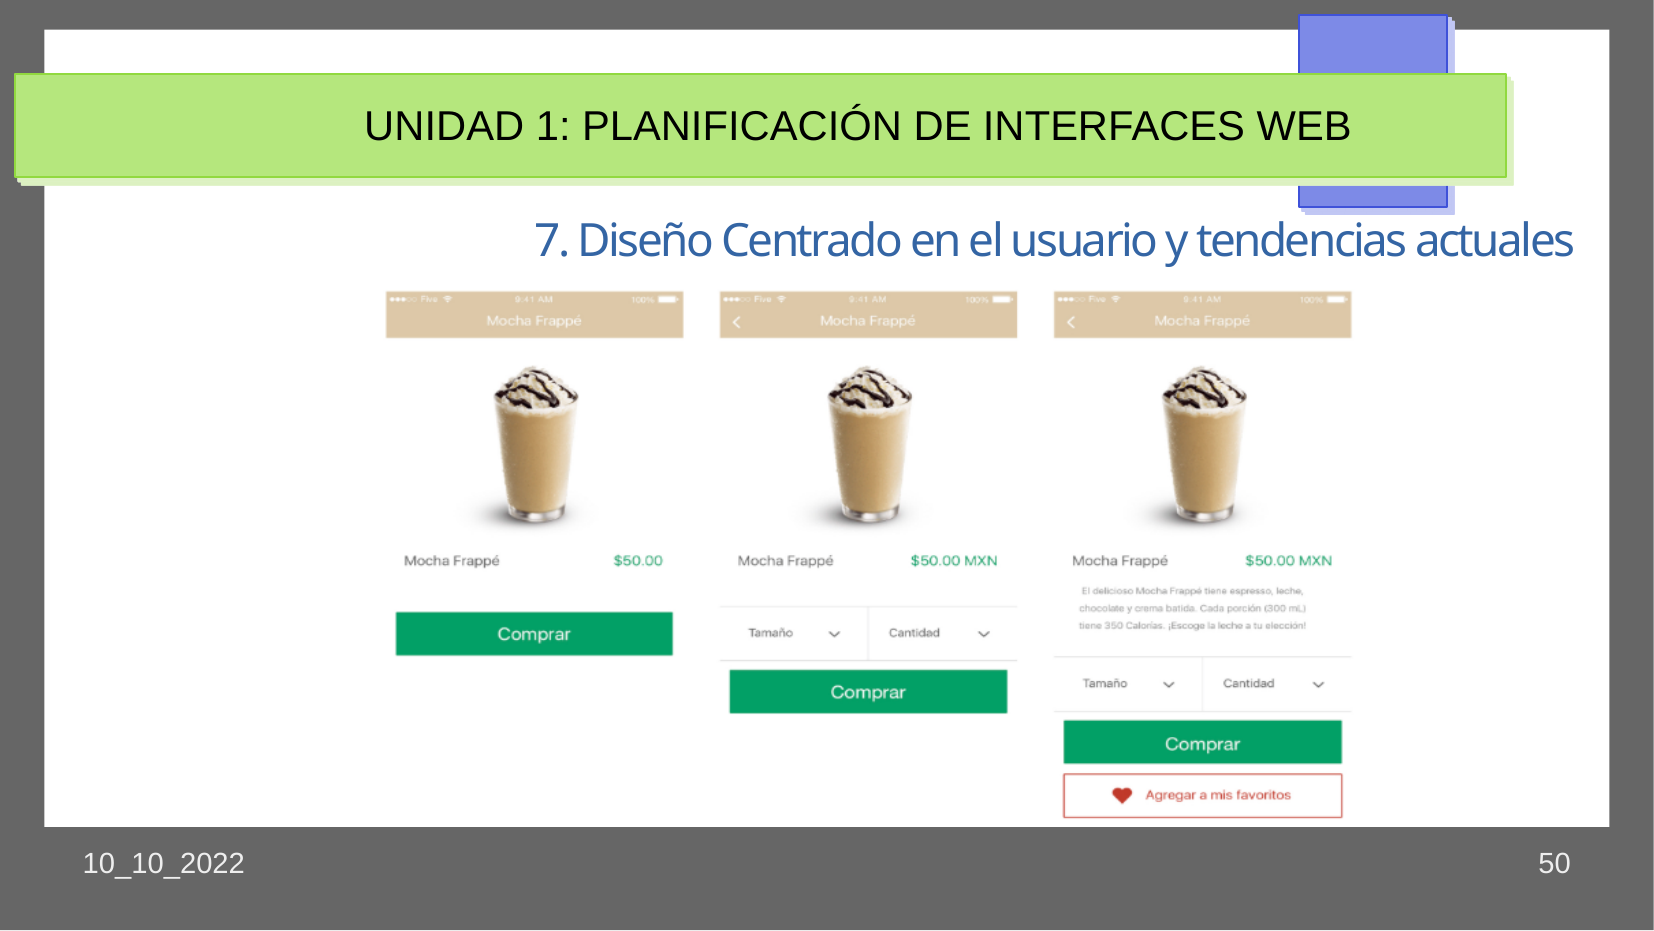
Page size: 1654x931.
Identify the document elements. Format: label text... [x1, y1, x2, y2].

text_box [59, 263, 1572, 842]
picture [383, 276, 1359, 827]
title UNIDAD 1: PLANIFICACIÓN DE INTERFACES WEB [29, 73, 1447, 178]
text_box 7. Diseño Centrado en el usuario y tendencias actuales [58, 206, 1595, 841]
